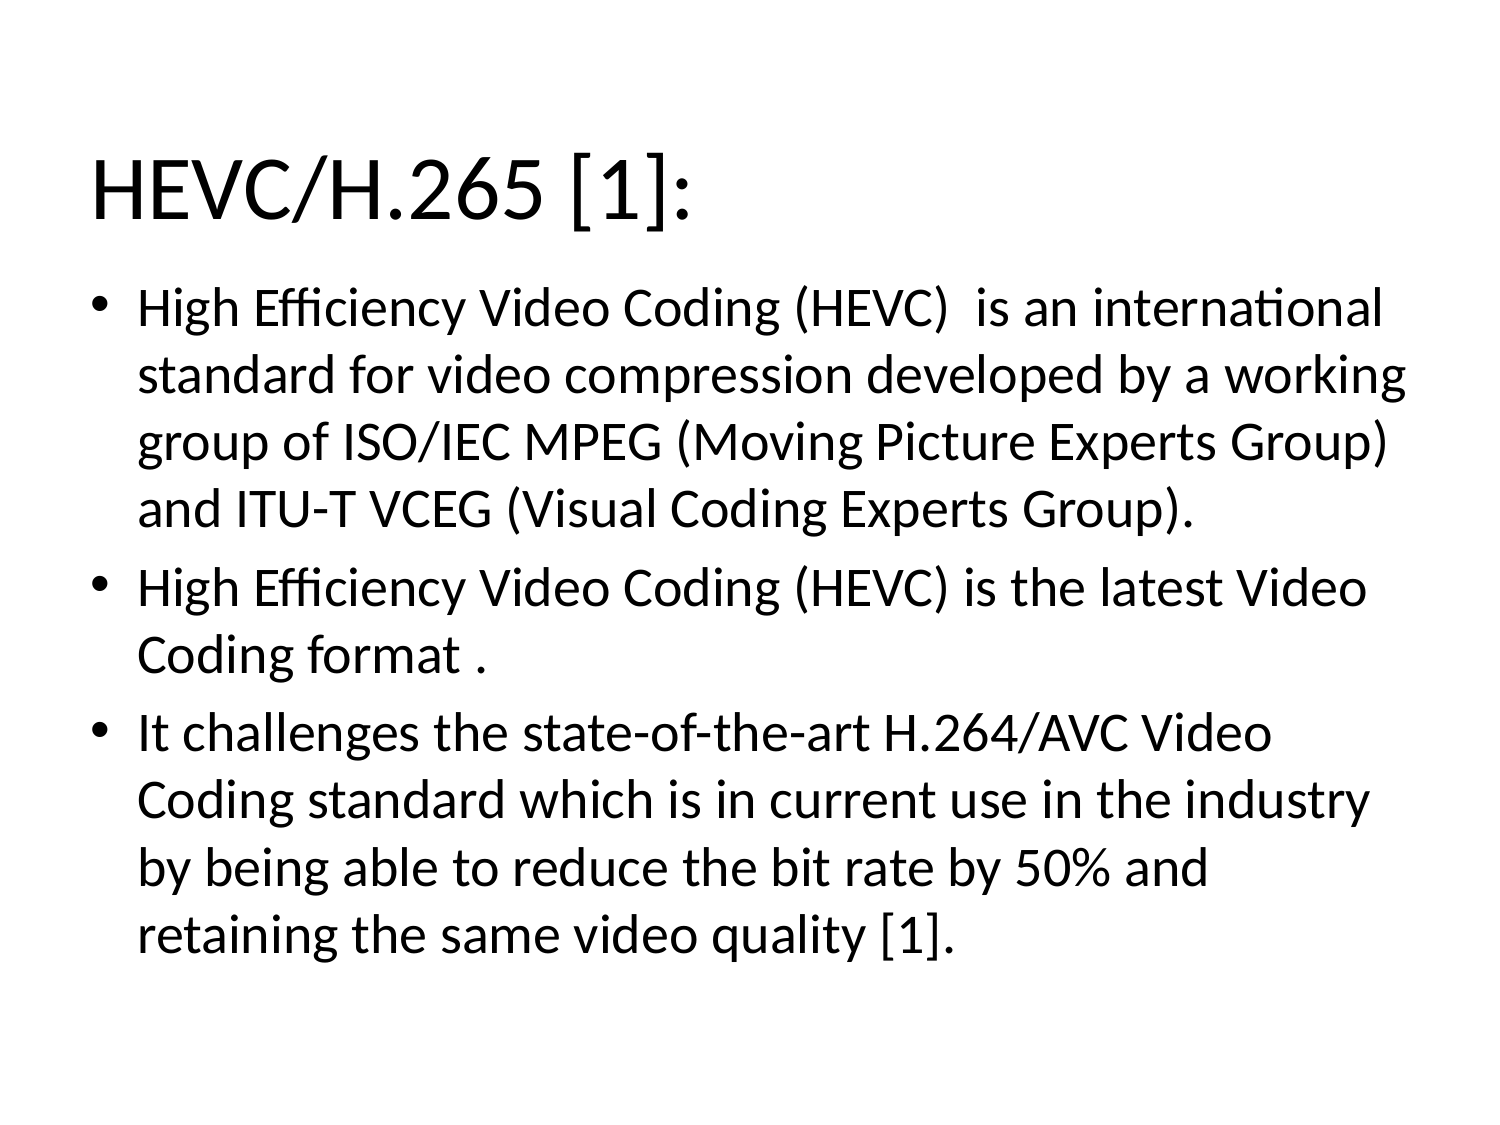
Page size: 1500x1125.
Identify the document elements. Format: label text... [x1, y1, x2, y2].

list High Efficiency Video Coding (HEVC) is an international standard for video compression developed by a working group of ISO/IEC MPEG (Moving Picture Experts Group) and ITU-T VCEG (Visual Coding Experts Group). High Efficiency Video Coding (HEVC) is the latest Video Coding format . It challenges the state-of-the-art H.264/AVC Video Coding standard which is in current use in the industry by being able to reduce the bit rate by 50% and retaining the same video quality [1]. [75, 262, 1425, 1005]
title HEVC/H.265 [1]: [75, 115, 1425, 250]
